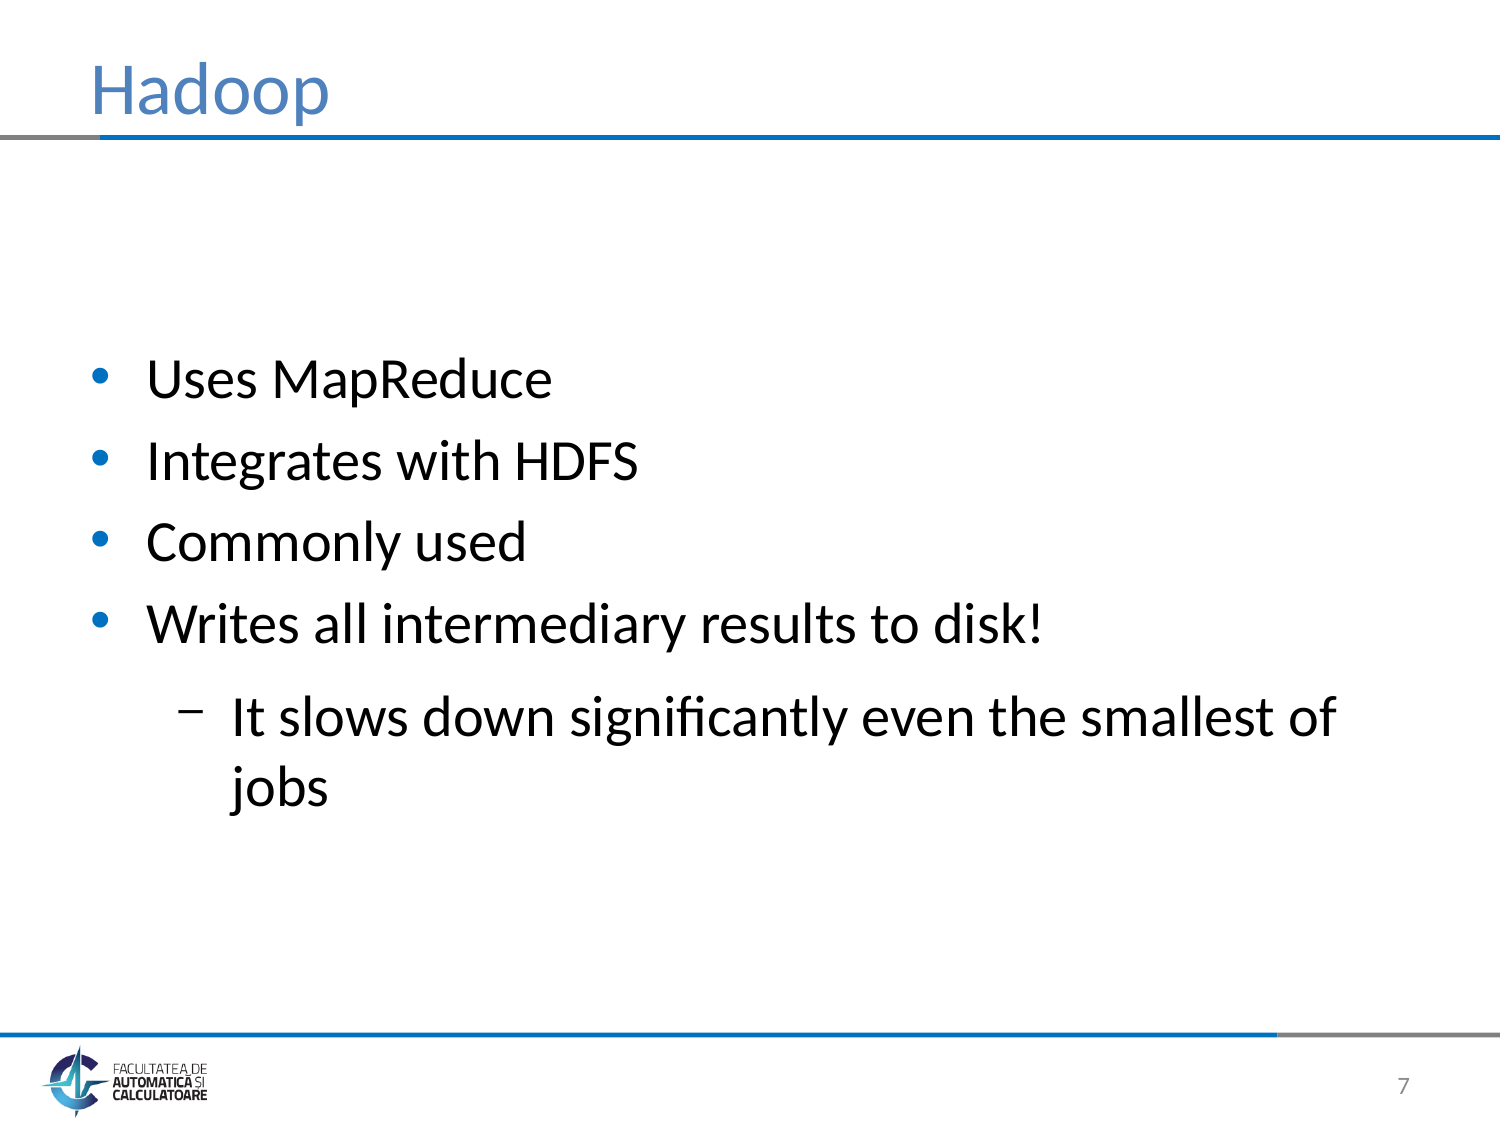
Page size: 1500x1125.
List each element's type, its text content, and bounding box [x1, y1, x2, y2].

title Hadoop [75, 30, 1425, 138]
picture [41, 1045, 207, 1118]
list Uses MapReduce Integrates with HDFS Commonly used Writes all intermediary results to disk! It slows down significantly even the smallest of jobs [75, 184, 1425, 975]
